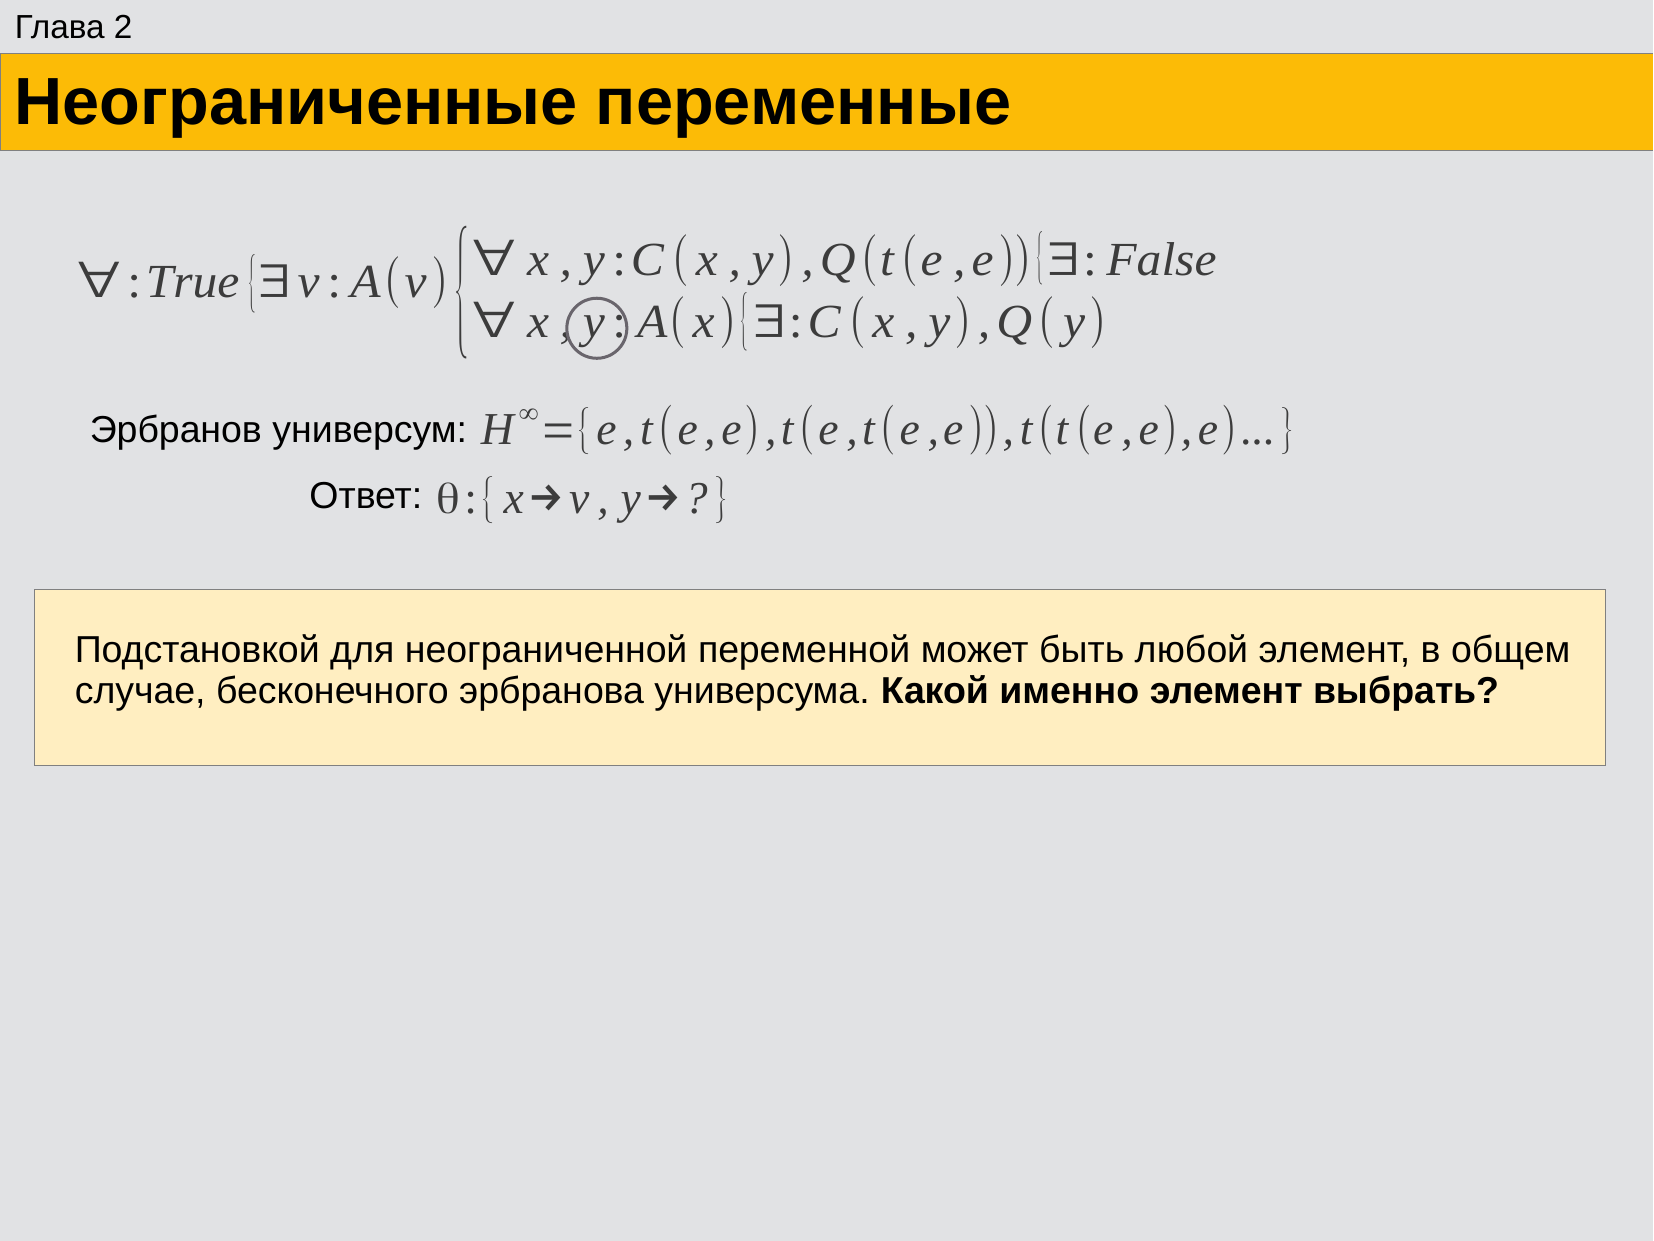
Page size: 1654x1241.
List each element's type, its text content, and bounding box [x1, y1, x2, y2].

chart [70, 223, 1230, 361]
text_box [34, 589, 1606, 766]
chart [471, 402, 1304, 458]
text_box Глава 2 [0, 1, 129, 58]
chart [520, 473, 739, 526]
text_box Эрбранов универсум: [75, 399, 526, 462]
text_box Подстановкой для неограниченной переменной может быть любой элемент, в общем случае, бесконечного эрбранова универсума. Какой именно элемент выбрать? [60, 620, 1621, 731]
text_box Неограниченные переменные [0, 53, 1653, 151]
text_box Ответ: [294, 466, 520, 529]
